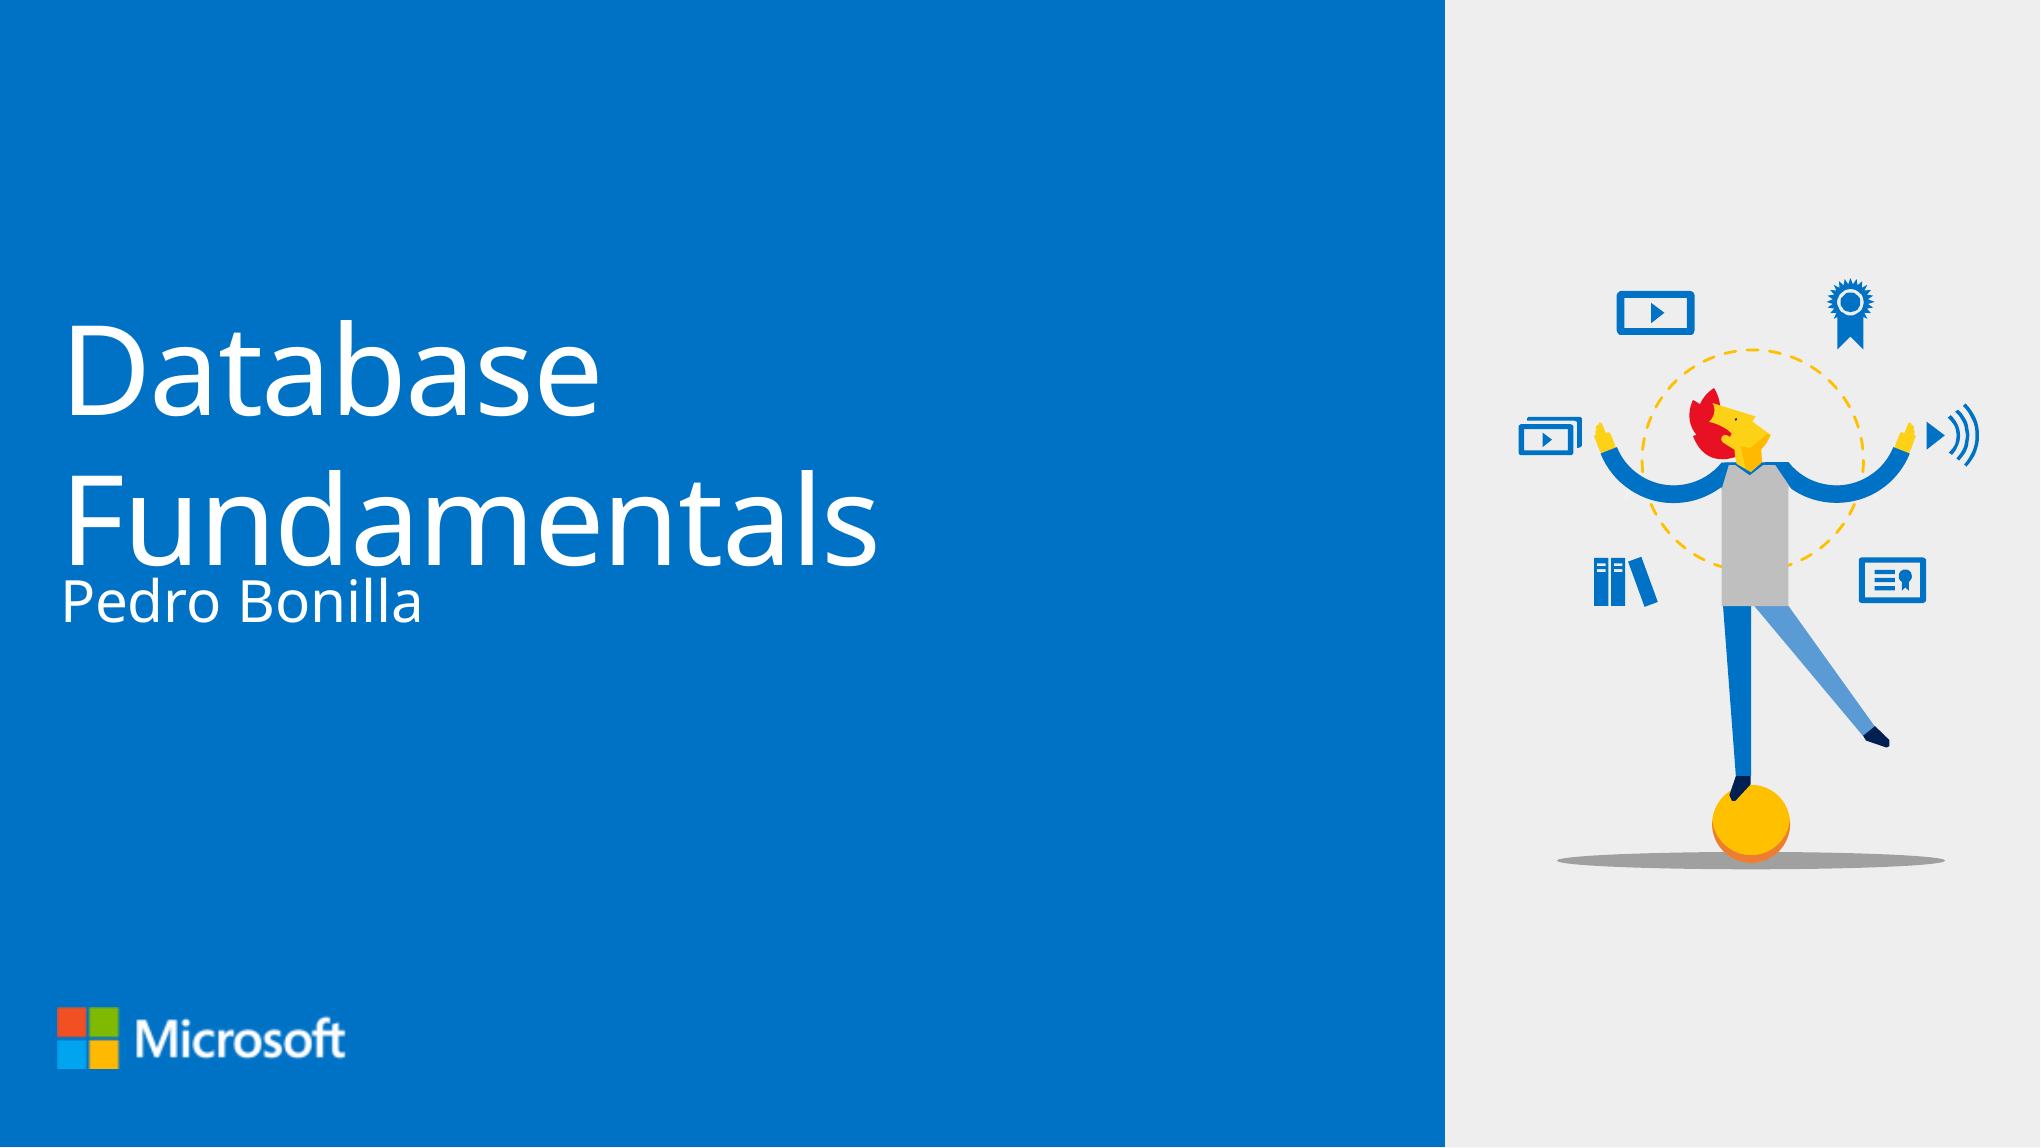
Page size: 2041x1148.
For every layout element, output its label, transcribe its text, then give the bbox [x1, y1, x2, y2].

list Pedro Bonilla [45, 548, 1396, 699]
list Pedro Bonilla [739, 548, 769, 557]
title Database Fundamentals [45, 275, 1396, 456]
list Pedro Bonilla [367, 548, 397, 557]
list Pedro Bonilla [145, 548, 176, 557]
picture [57, 1007, 433, 1069]
list Pedro Bonilla [296, 548, 327, 557]
